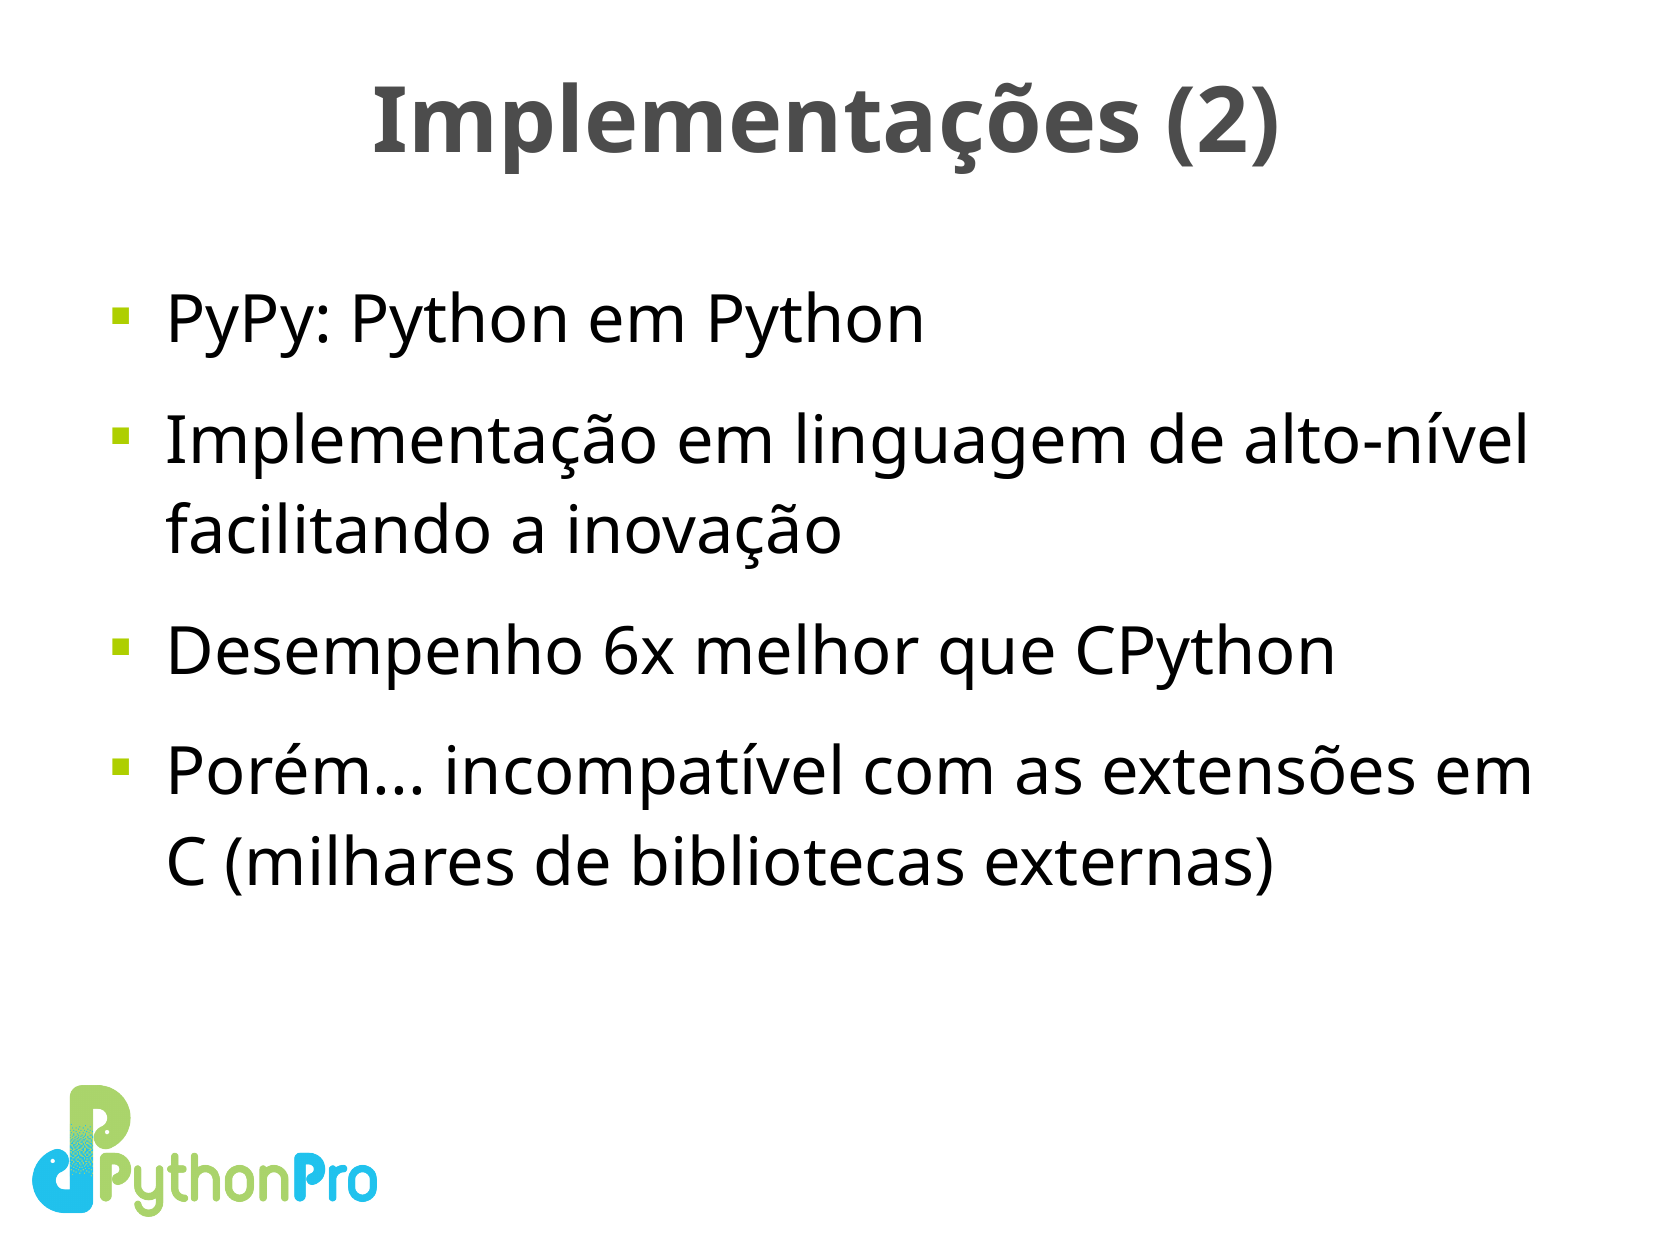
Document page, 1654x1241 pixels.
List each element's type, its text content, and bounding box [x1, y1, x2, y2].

list PyPy: Python em Python Implementação em linguagem de alto-nível facilitando a inovação Desempenho 6x melhor que CPython Porém... incompatível com as extensões em C (milhares de bibliotecas externas) [94, 271, 1583, 1112]
picture [32, 1085, 377, 1217]
title Implementações (2) [82, 13, 1571, 222]
